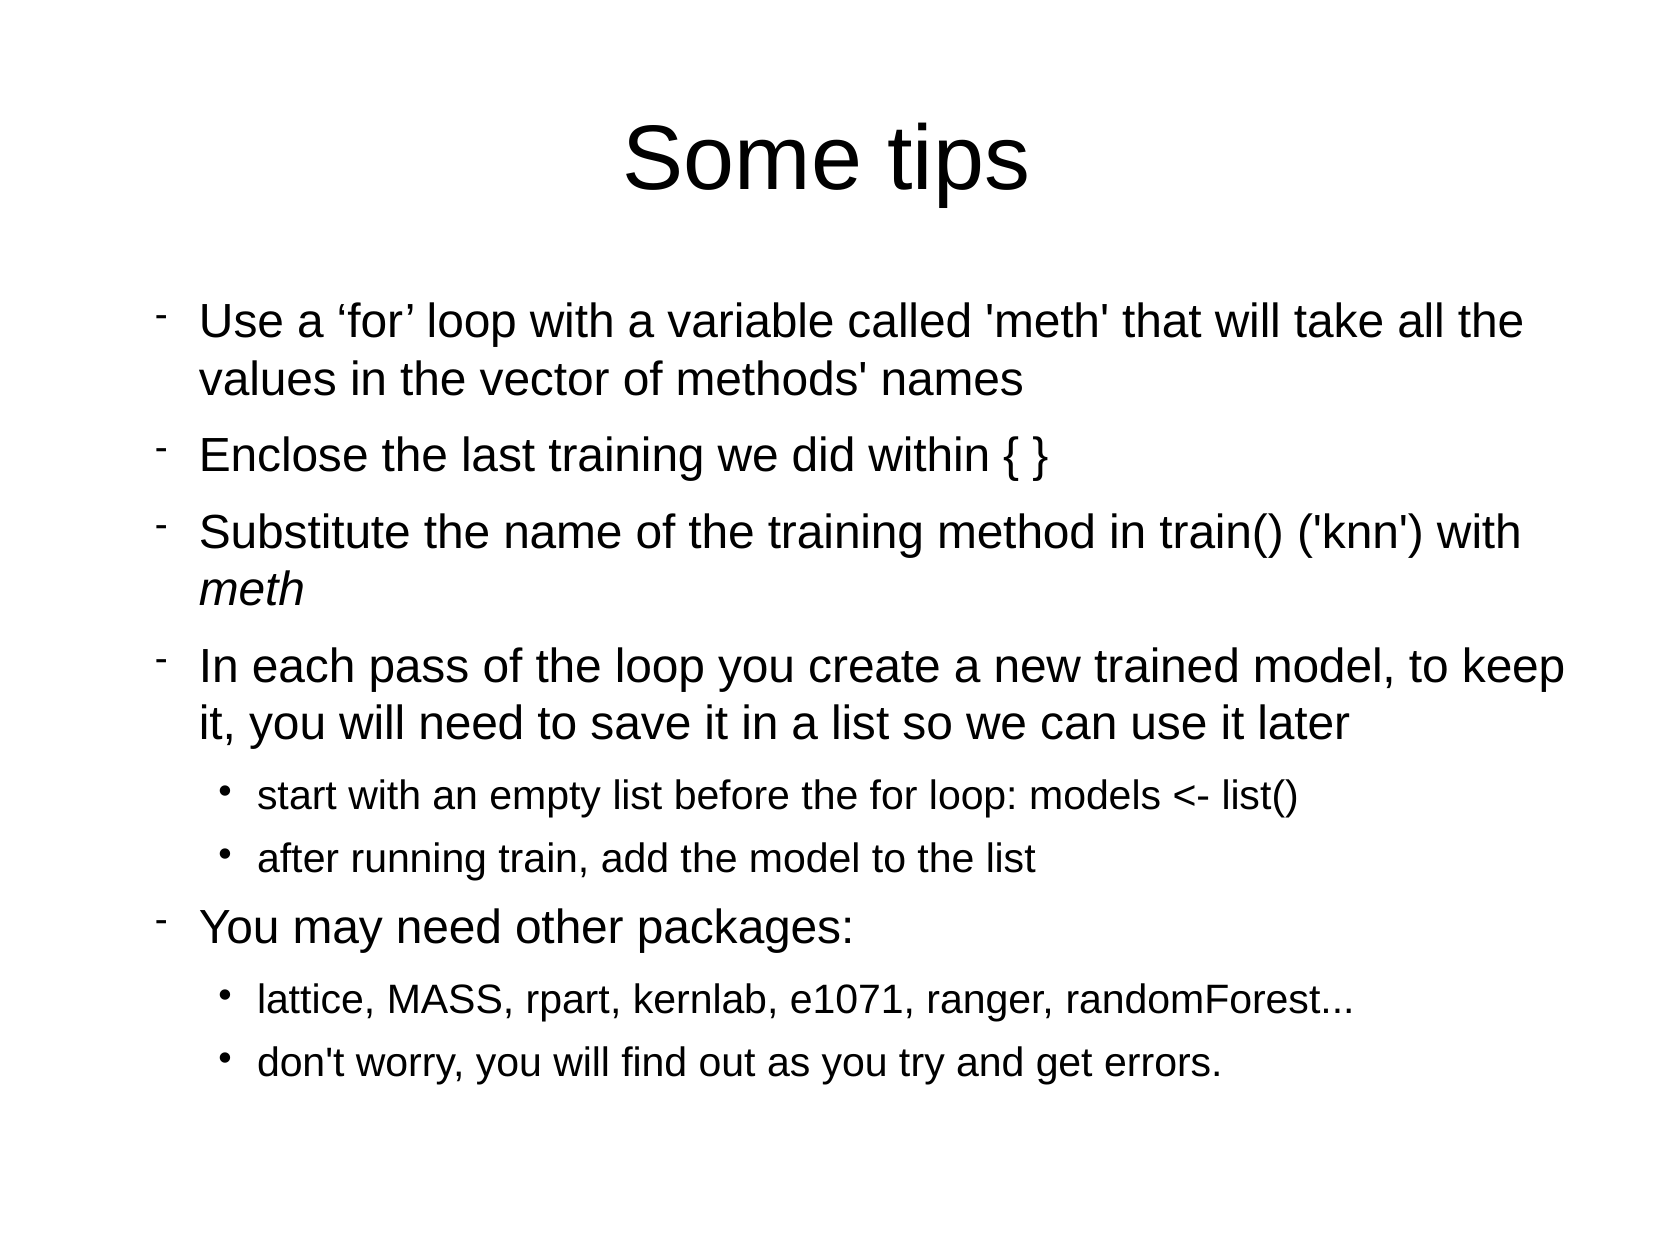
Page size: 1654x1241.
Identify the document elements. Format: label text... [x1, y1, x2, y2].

text_box Some tips [82, 49, 1571, 257]
text_box Use a ‘for’ loop with a variable called 'meth' that will take all the values in the vector of methods' names Enclose the last training we did within { } Substitute the name of the training method in train() ('knn') with meth In each pass of the loop you create a new trained model, to keep it, you will need to save it in a list so we can use it later start with an empty list before the for loop: models <- list() after running train, add the model to the list You may need other packages: lattice, MASS, rpart, kernlab, e1071, ranger, randomForest... don't worry, you will find out as you try and get errors. [82, 290, 1571, 1087]
